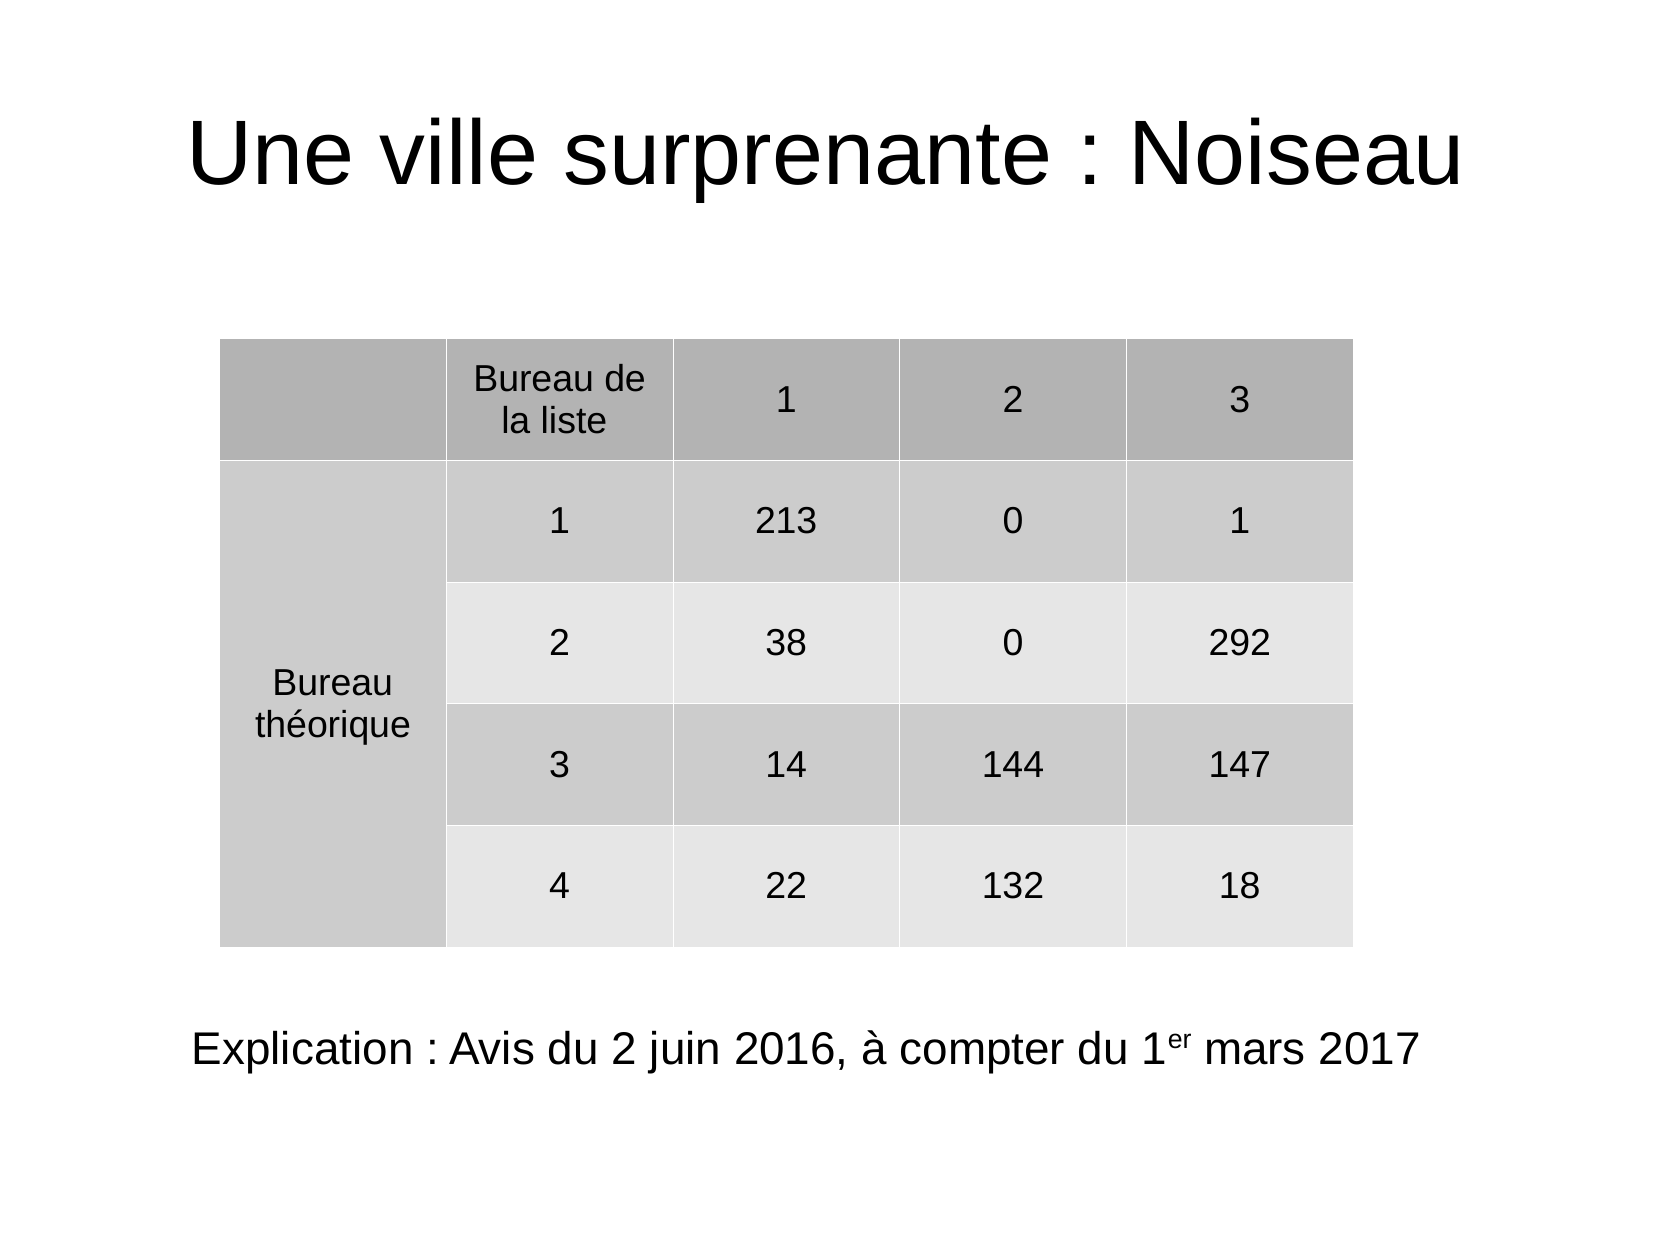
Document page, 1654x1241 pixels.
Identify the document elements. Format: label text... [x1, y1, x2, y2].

table_header Bureau de la liste [447, 339, 673, 460]
table_header 1 [674, 339, 899, 460]
table_cell 144 [900, 704, 1126, 825]
table_cell 1 [1127, 461, 1353, 582]
table_header [220, 339, 446, 460]
table_cell 213 [674, 461, 899, 582]
table_cell 0 [900, 461, 1126, 582]
table_header 2 [900, 339, 1126, 460]
text_box Explication : Avis du 2 juin 2016, à compter du 1er mars 2017 [177, 1015, 1489, 1084]
table_cell 22 [674, 826, 899, 947]
table_cell 4 [447, 826, 673, 947]
table_cell Bureau théorique [220, 461, 446, 947]
table_cell 2 [447, 583, 673, 703]
table_header 3 [1127, 339, 1353, 460]
table_cell 18 [1127, 826, 1353, 947]
table_cell 132 [900, 826, 1126, 947]
table_cell 3 [447, 704, 673, 825]
title Une ville surprenante : Noiseau [82, 49, 1571, 257]
table_cell 1 [447, 461, 673, 582]
table_cell 292 [1127, 583, 1353, 703]
table_cell 14 [674, 704, 899, 825]
table_cell 147 [1127, 704, 1353, 825]
table_cell 38 [674, 583, 899, 703]
table_cell 0 [900, 583, 1126, 703]
